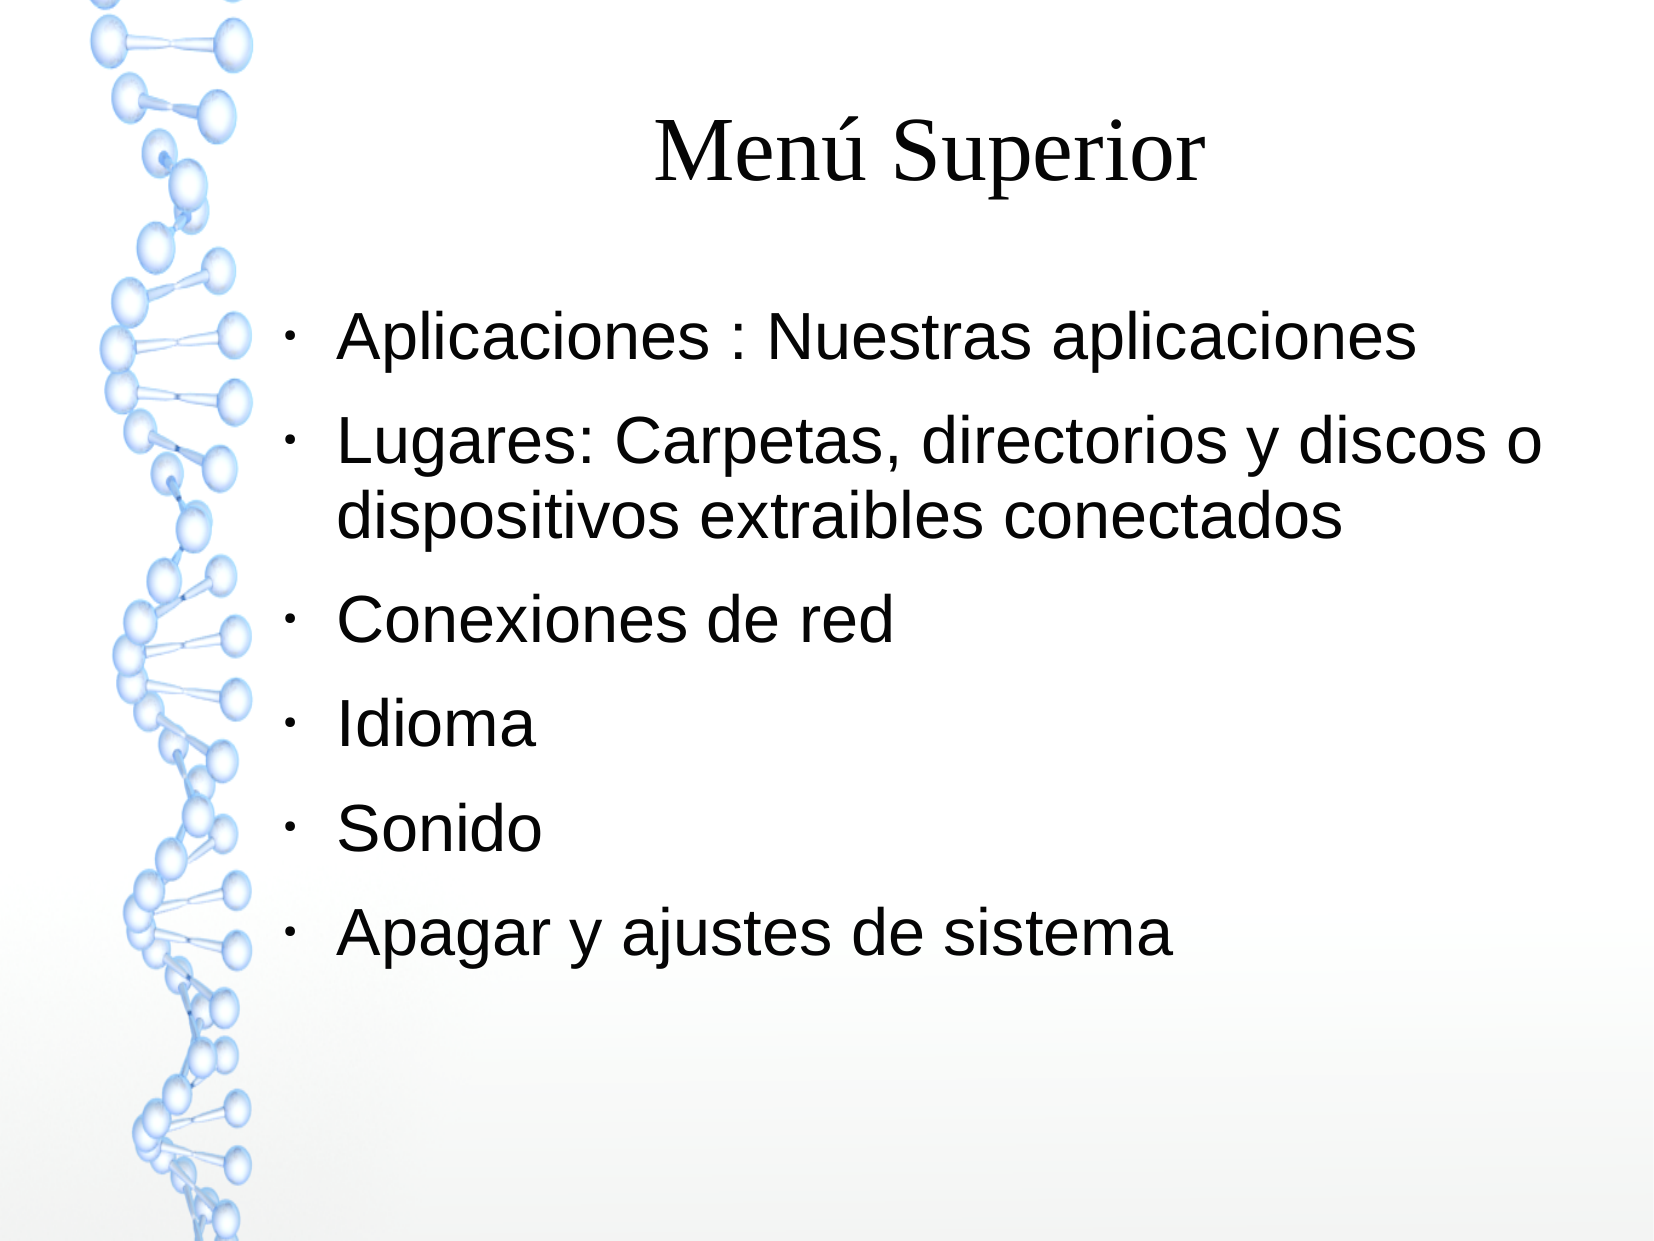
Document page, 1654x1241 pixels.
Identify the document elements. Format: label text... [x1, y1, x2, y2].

list Aplicaciones : Nuestras aplicaciones Lugares: Carpetas, directorios y discos o dispositivos extraibles conectados Conexiones de red Idioma Sonido Apagar y ajustes de sistema [265, 299, 1595, 1019]
picture [0, 0, 1654, 1241]
title Menú Superior [265, 47, 1595, 252]
